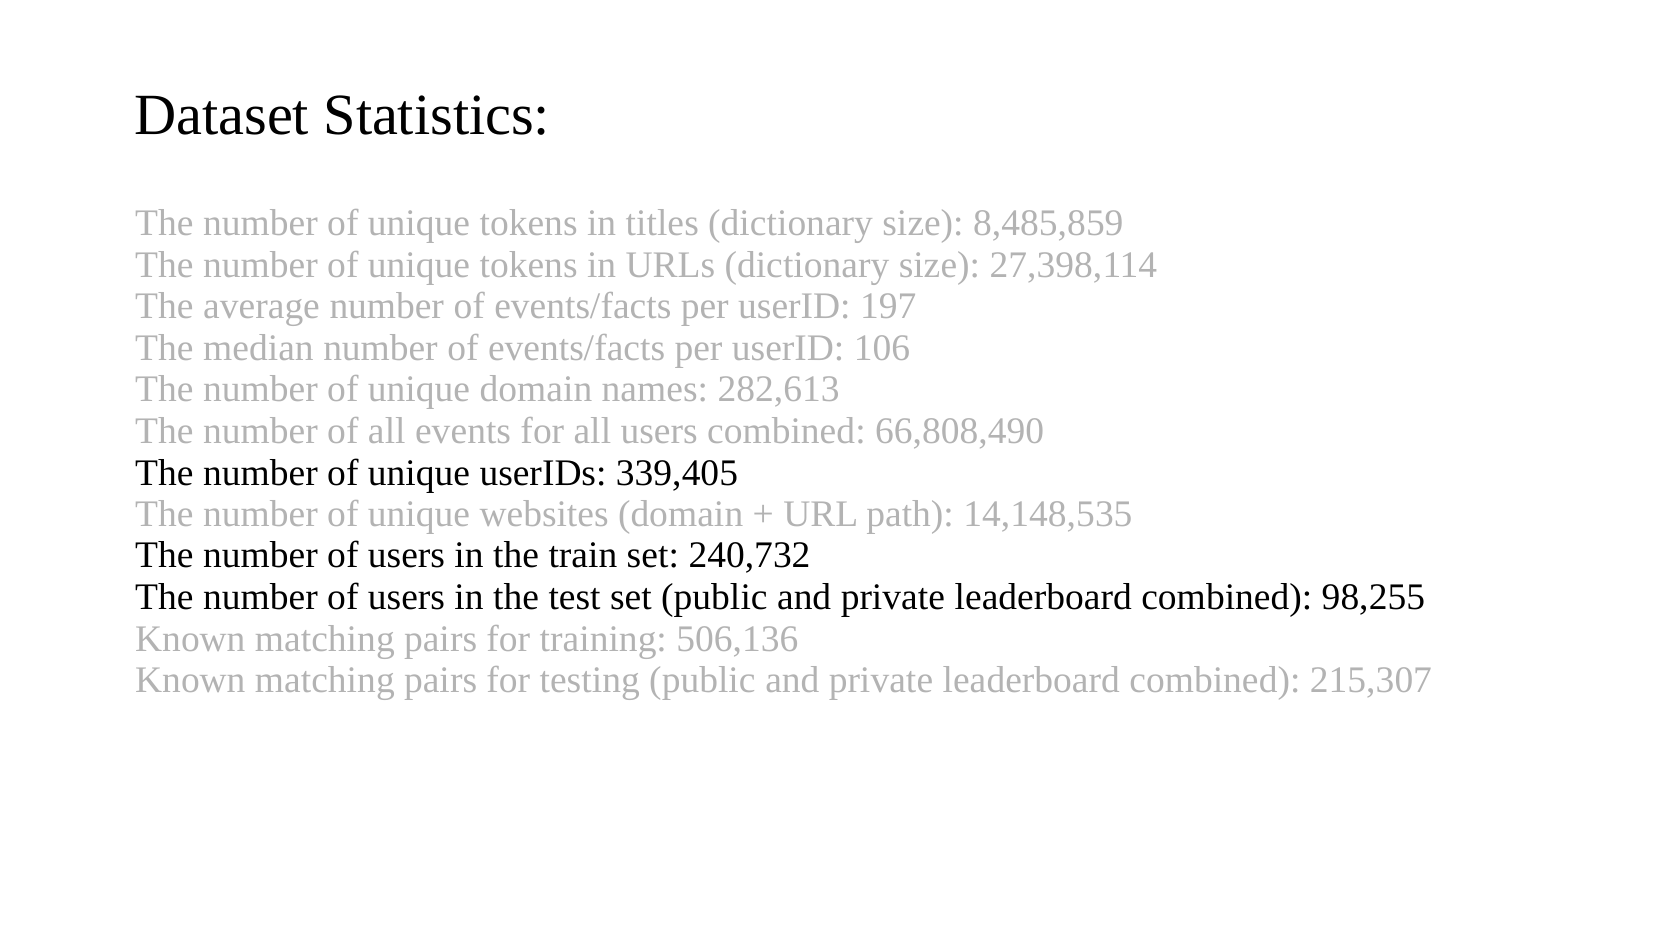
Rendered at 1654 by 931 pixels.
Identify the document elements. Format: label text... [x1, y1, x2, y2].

text_box The number of unique tokens in titles (dictionary size): 8,485,859 The number of unique tokens in URLs (dictionary size): 27,398,114 The average number of events/facts per userID: 197 The median number of events/facts per userID: 106 The number of unique domain names: 282,613 The number of all events for all users combined: 66,808,490 The number of unique userIDs: 339,405 The number of unique websites (domain + URL path): 14,148,535 The number of users in the train set: 240,732 The number of users in the test set (public and private leaderboard combined): 98,255 Known matching pairs for training: 506,136 Known matching pairs for testing (public and private leaderboard combined): 215,307 [120, 195, 1449, 711]
text_box Dataset Statistics: [120, 75, 618, 155]
